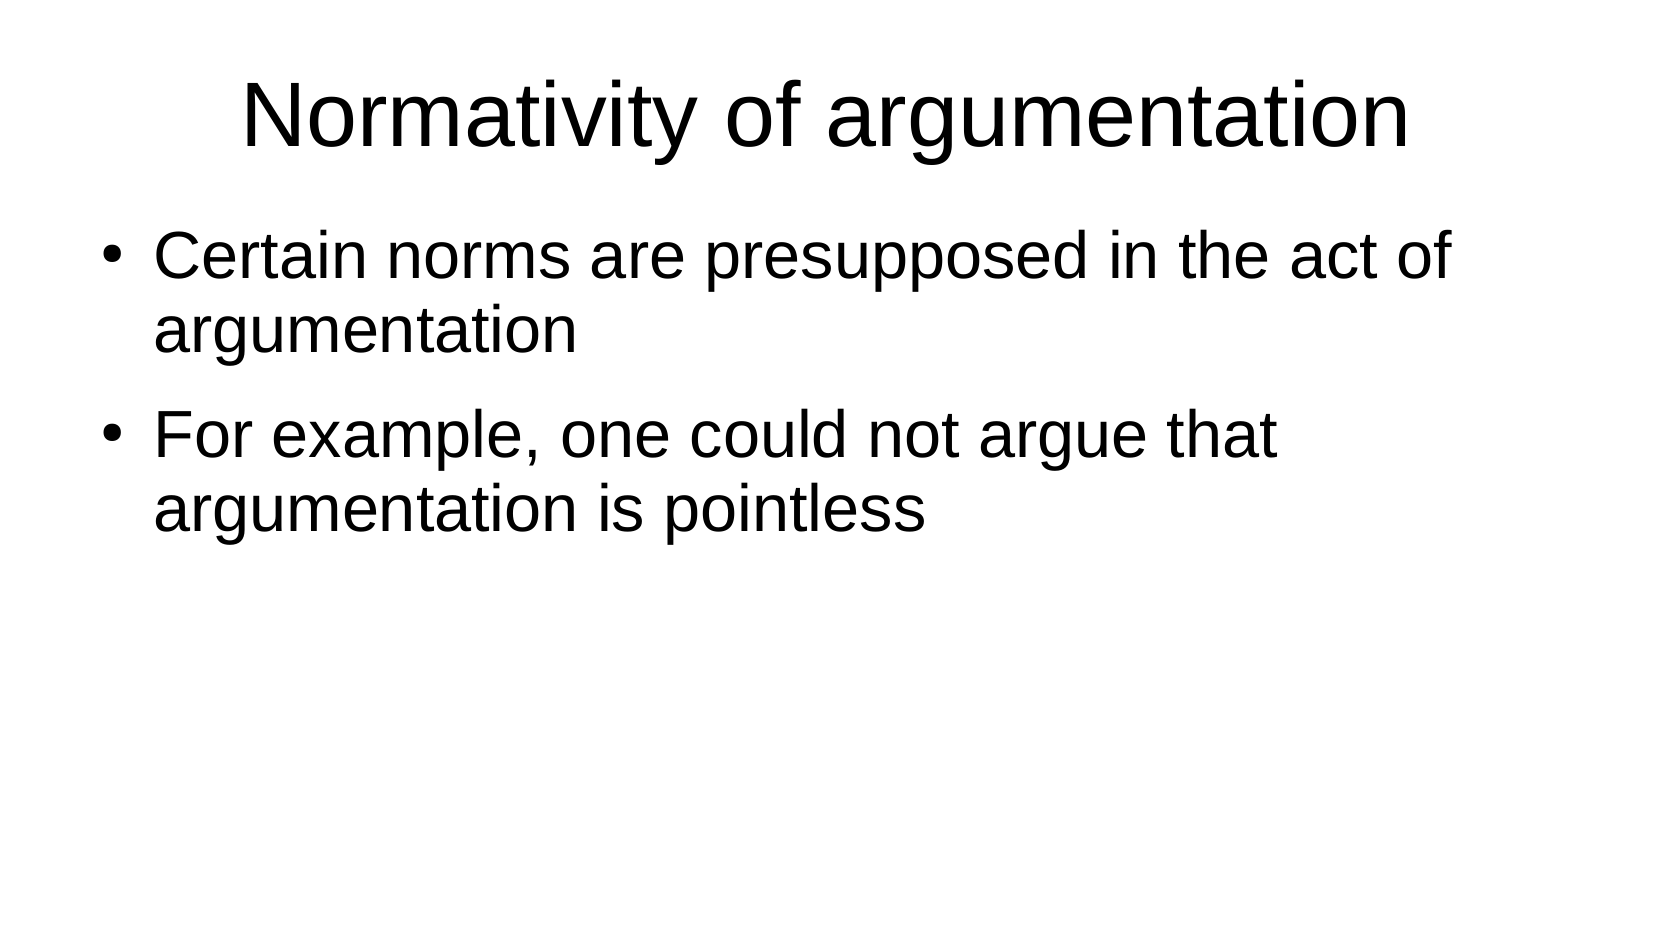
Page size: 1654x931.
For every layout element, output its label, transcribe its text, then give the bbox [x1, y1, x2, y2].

list Certain norms are presupposed in the act of argumentation For example, one could not argue that argumentation is pointless [82, 217, 1571, 857]
title Normativity of argumentation [82, 37, 1571, 193]
